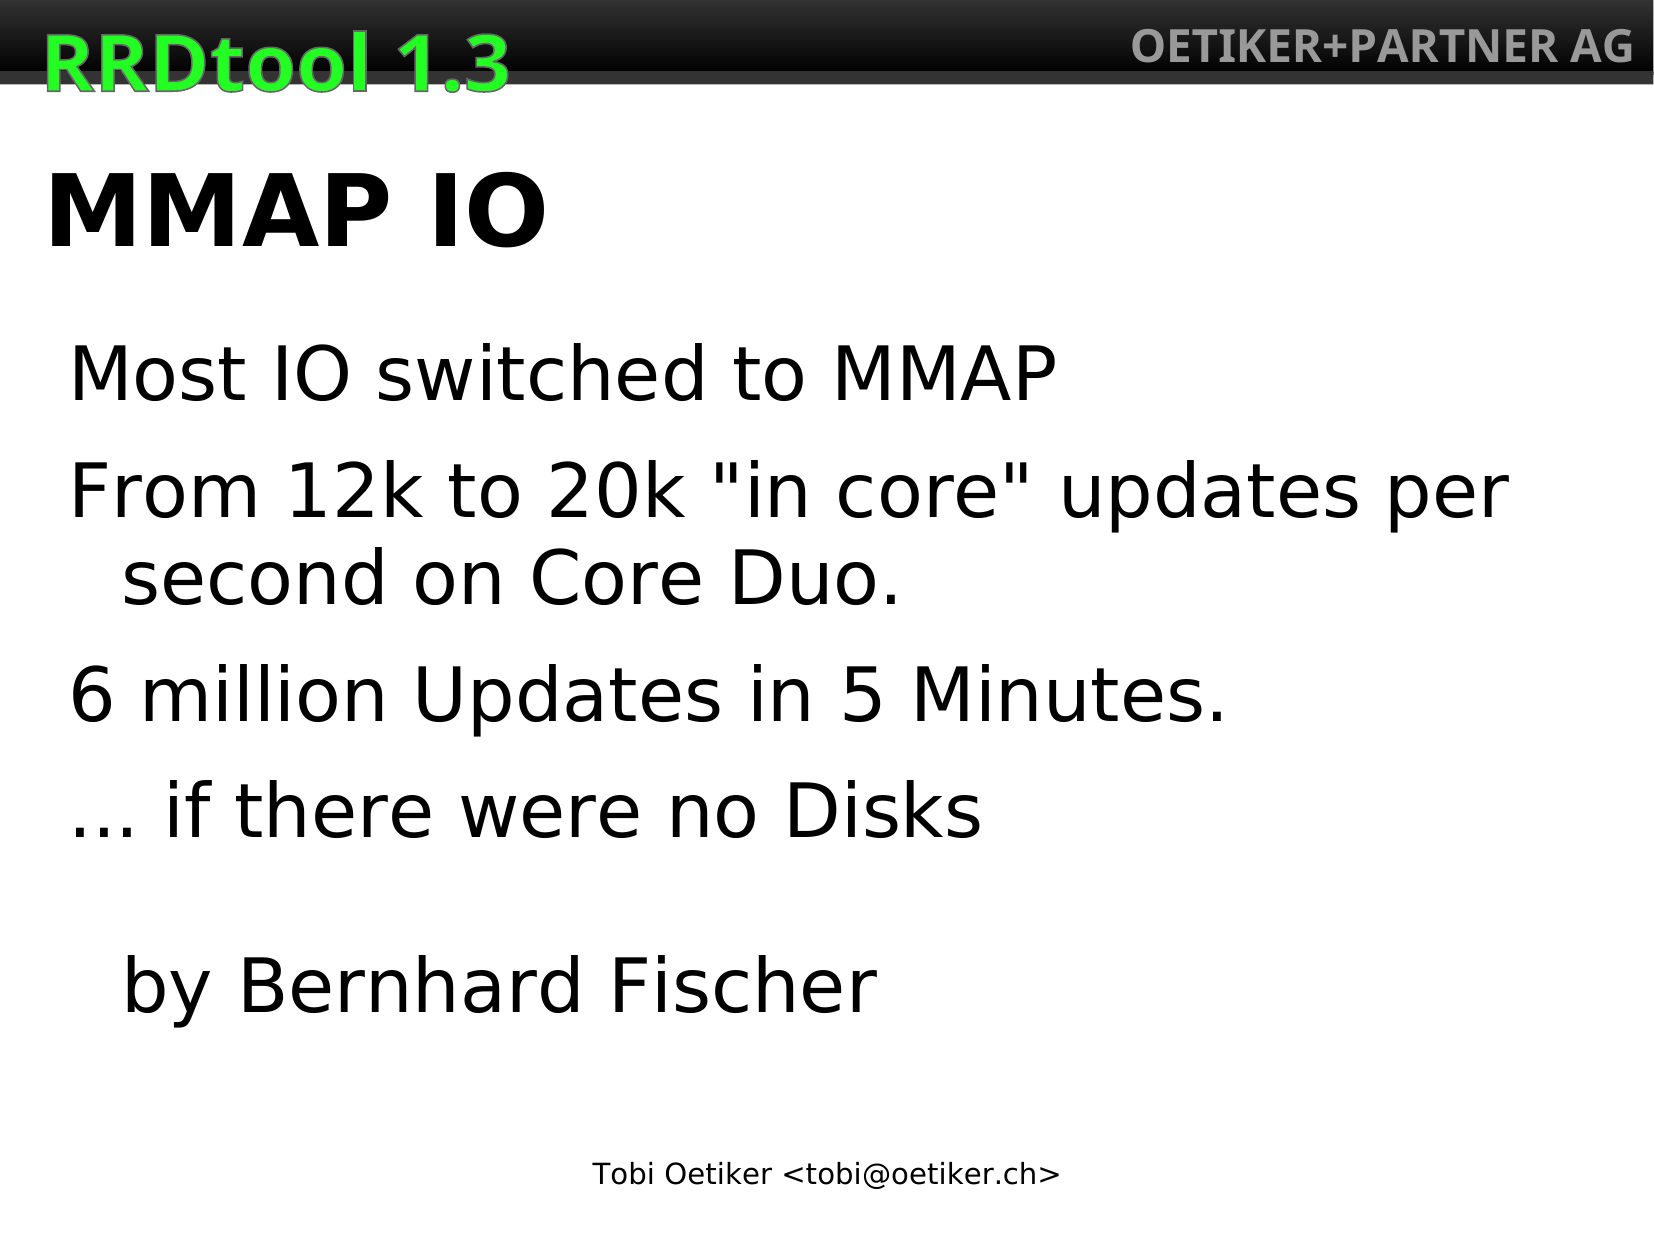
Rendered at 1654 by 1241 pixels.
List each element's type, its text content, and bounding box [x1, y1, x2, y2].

list Most IO switched to MMAP From 12k to 20k "in core" updates per second on Core Duo. 6 million Updates in 5 Minutes. ... if there were no Disks by Bernhard Fischer [50, 330, 1571, 1100]
title MMAP IO [43, 137, 1582, 287]
